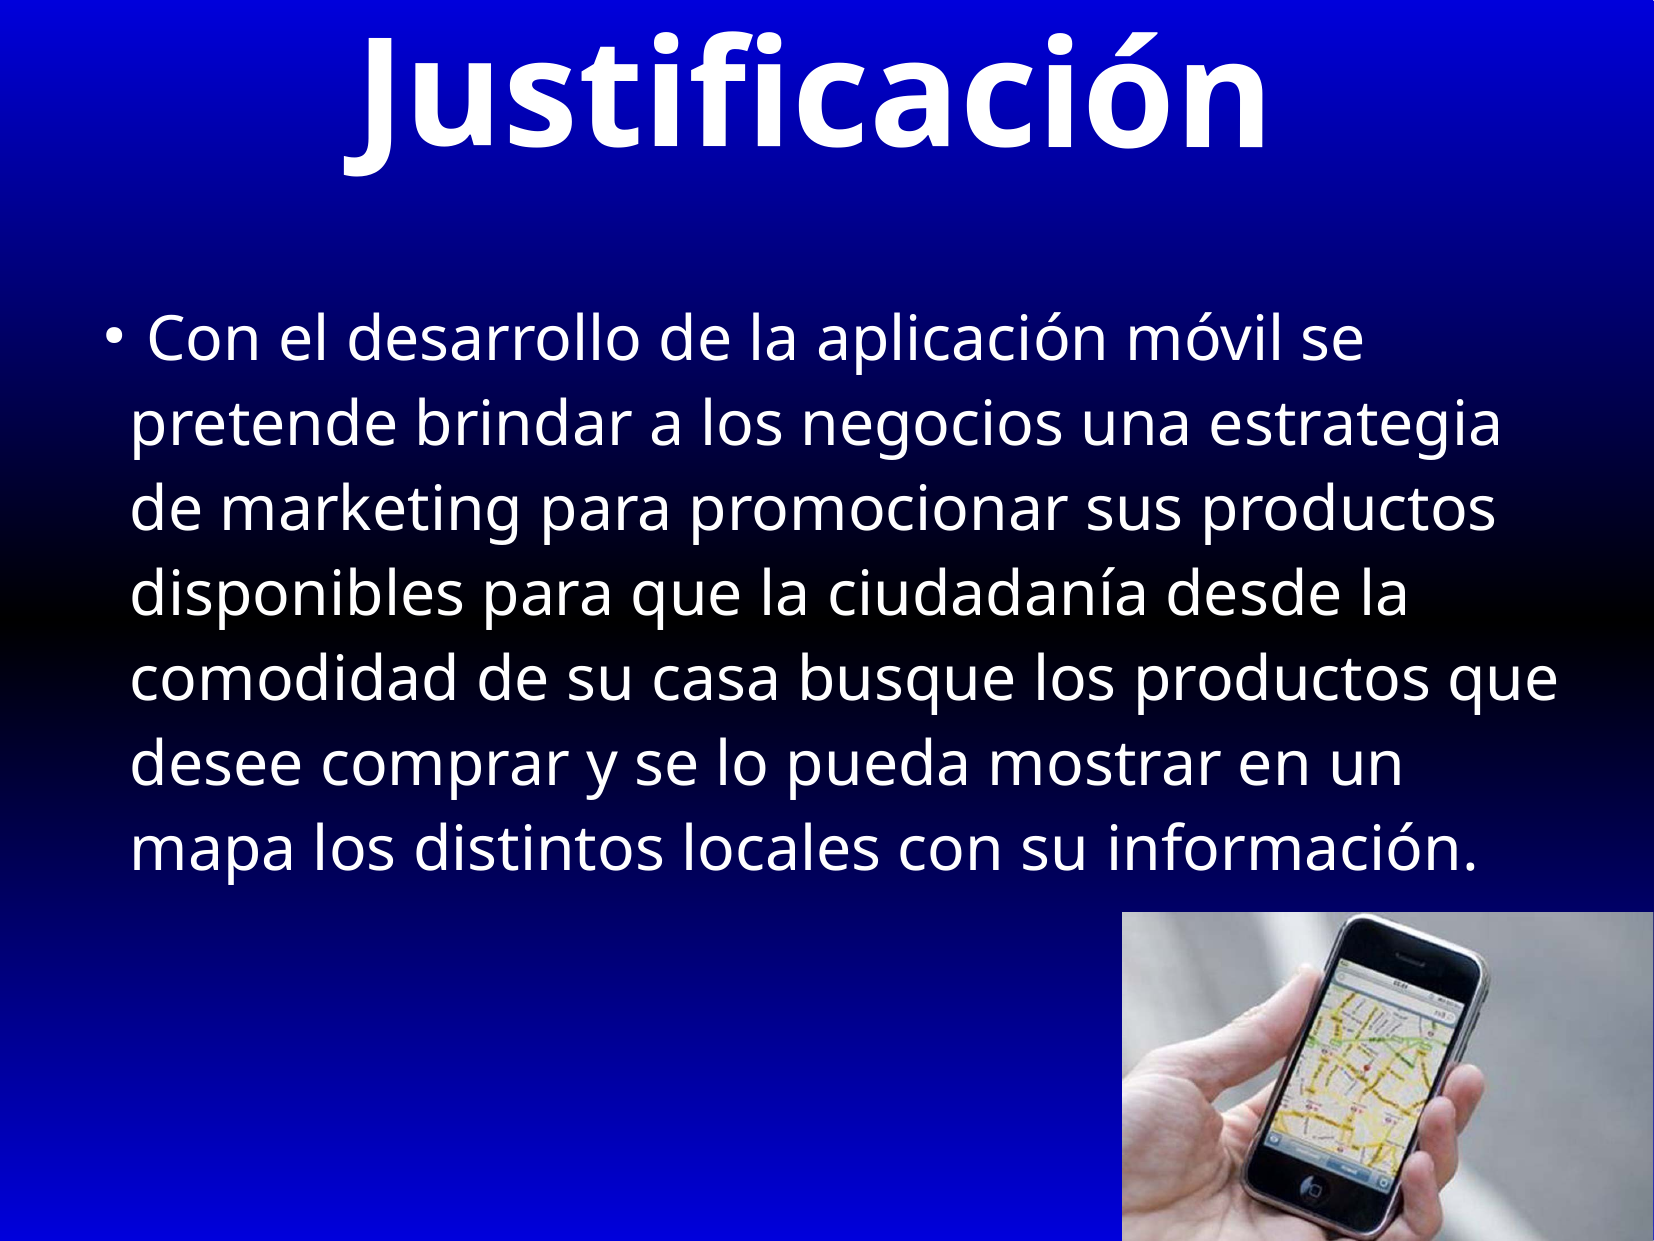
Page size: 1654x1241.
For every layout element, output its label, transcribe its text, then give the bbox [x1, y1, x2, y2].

list Con el desarrollo de la aplicación móvil se pretende brindar a los negocios una estrategia de marketing para promocionar sus productos disponibles para que la ciudadanía desde la comodidad de su casa busque los productos que desee comprar y se lo pueda mostrar en un mapa los distintos locales con su información. [94, 177, 1583, 910]
text_box Justificación [259, 0, 1371, 201]
picture [1122, 912, 1654, 1241]
